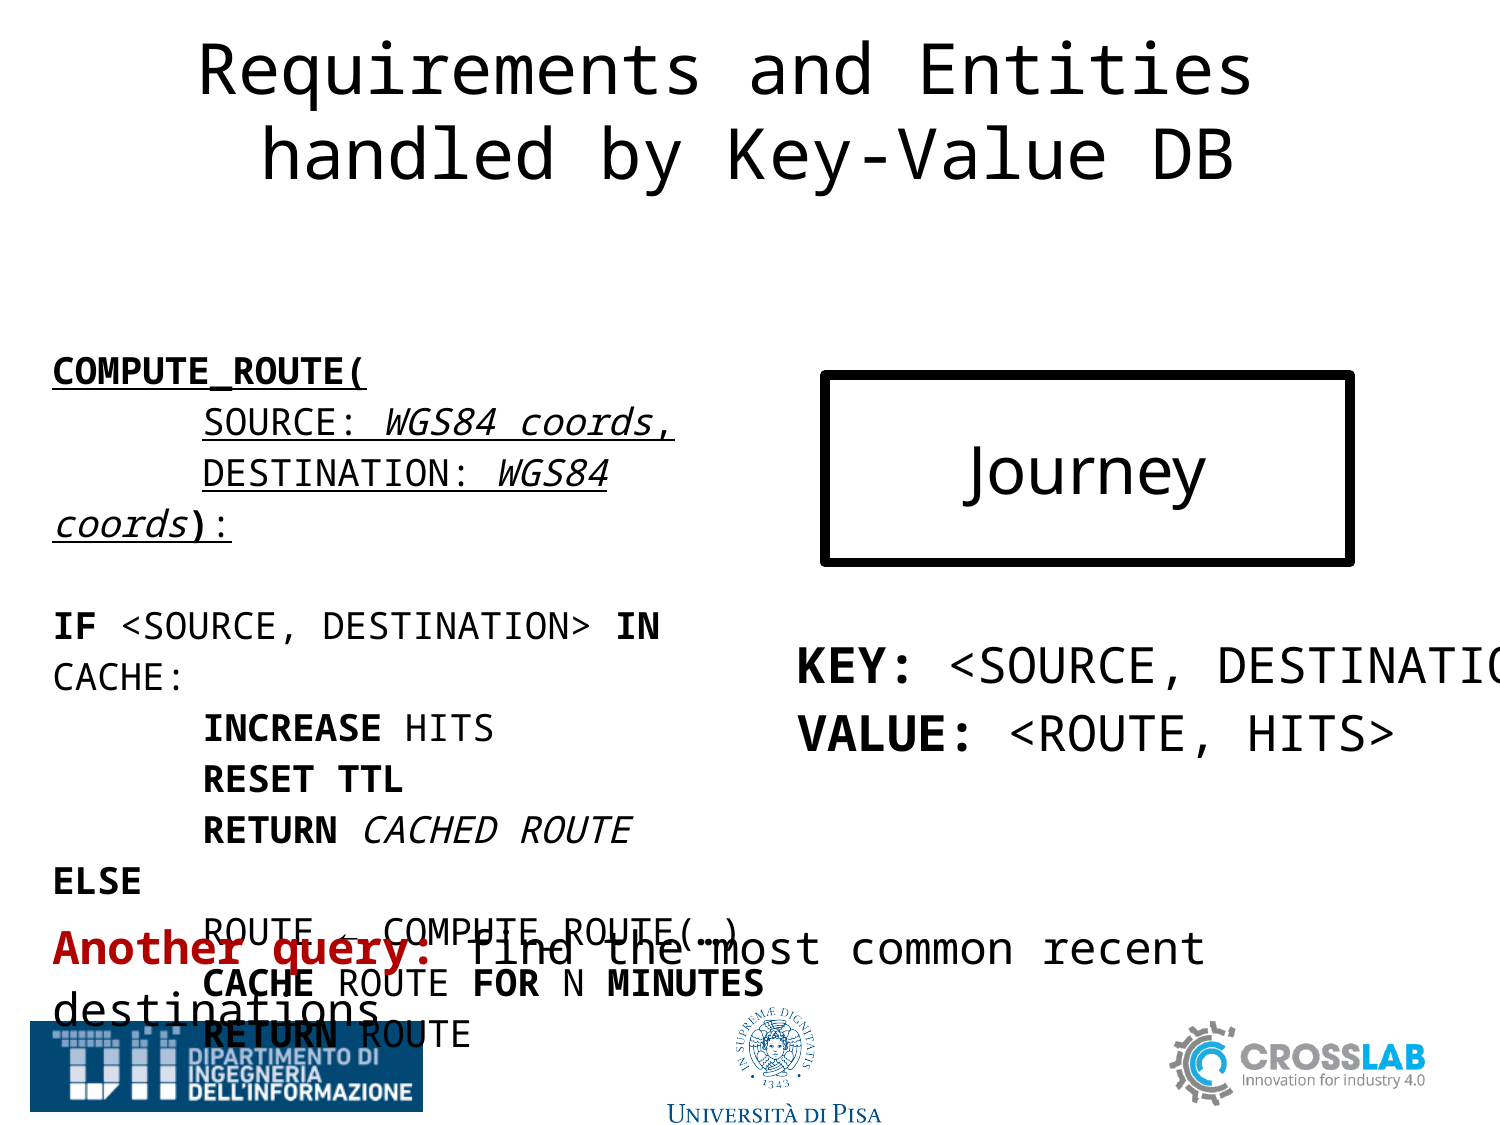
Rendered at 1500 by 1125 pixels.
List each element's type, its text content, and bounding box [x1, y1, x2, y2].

picture [1169, 1025, 1425, 1106]
picture [667, 1025, 882, 1123]
picture [210, 1025, 216, 1032]
text_box COMPUTE_ROUTE( SOURCE: WGS84 coords, DESTINATION: WGS84 coords): IF <SOURCE, DESTINATION> IN CACHE: INCREASE HITS RESET TTL RETURN CACHED ROUTE ELSE ROUTE ← COMPUTE_ROUTE(…) CACHE ROUTE FOR N MINUTES RETURN ROUTE [37, 337, 788, 805]
text_box Another query: find the most common recent destinations [37, 907, 1463, 1025]
picture [325, 1025, 330, 1040]
picture [366, 1025, 375, 1033]
picture [300, 1025, 306, 1032]
picture [410, 1025, 420, 1044]
picture [276, 1026, 284, 1043]
text_box KEY: <SOURCE, DESTINATION> VALUE: <ROUTE, HITS> [782, 622, 1463, 738]
picture [387, 1025, 399, 1044]
text_box Journey [825, 374, 1351, 563]
picture [30, 1021, 423, 1112]
title Requirements and Entities handled by Key-Value DB [30, 14, 1468, 203]
